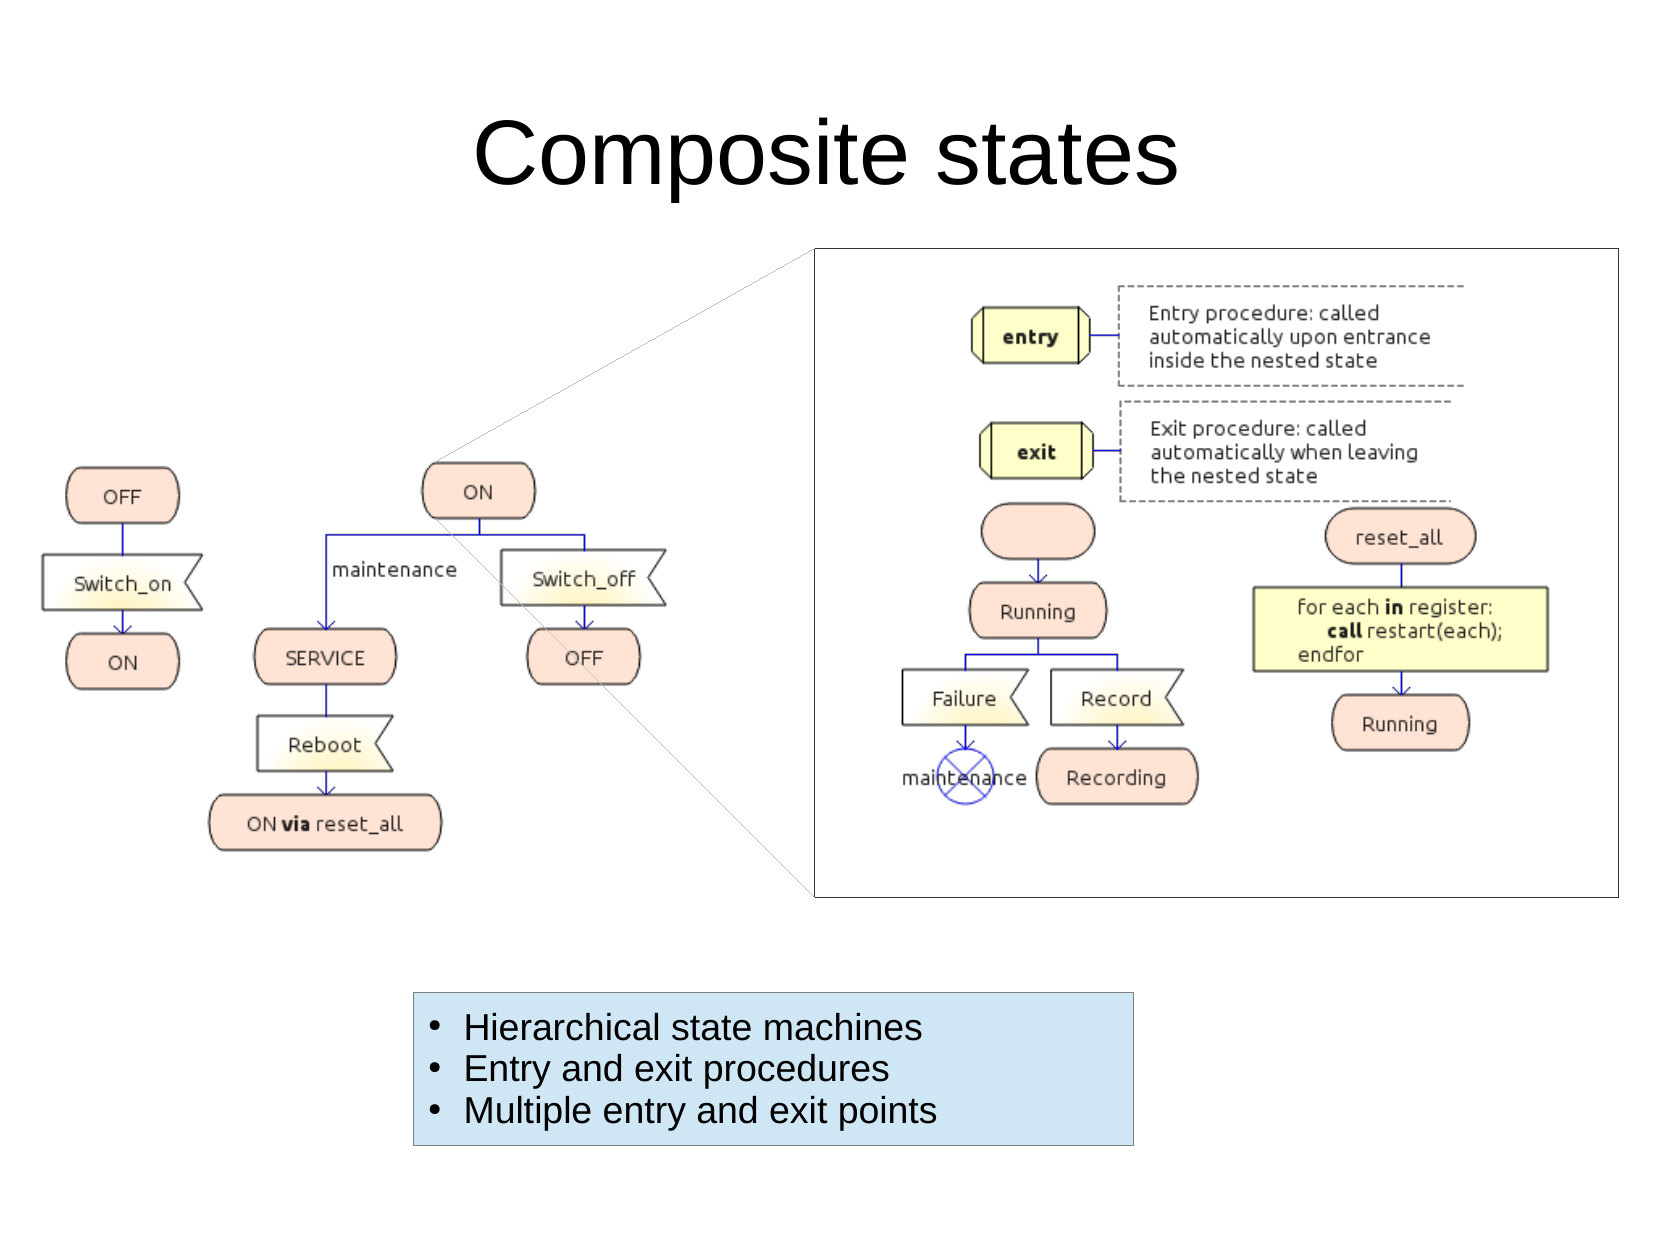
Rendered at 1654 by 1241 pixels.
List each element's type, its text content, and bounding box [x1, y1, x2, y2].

picture [14, 438, 697, 875]
picture [818, 262, 1619, 839]
text_box Hierarchical state machines Entry and exit procedures Multiple entry and exit points [413, 992, 1134, 1146]
title Composite states [815, 249, 1571, 257]
title Composite states [82, 49, 1571, 257]
